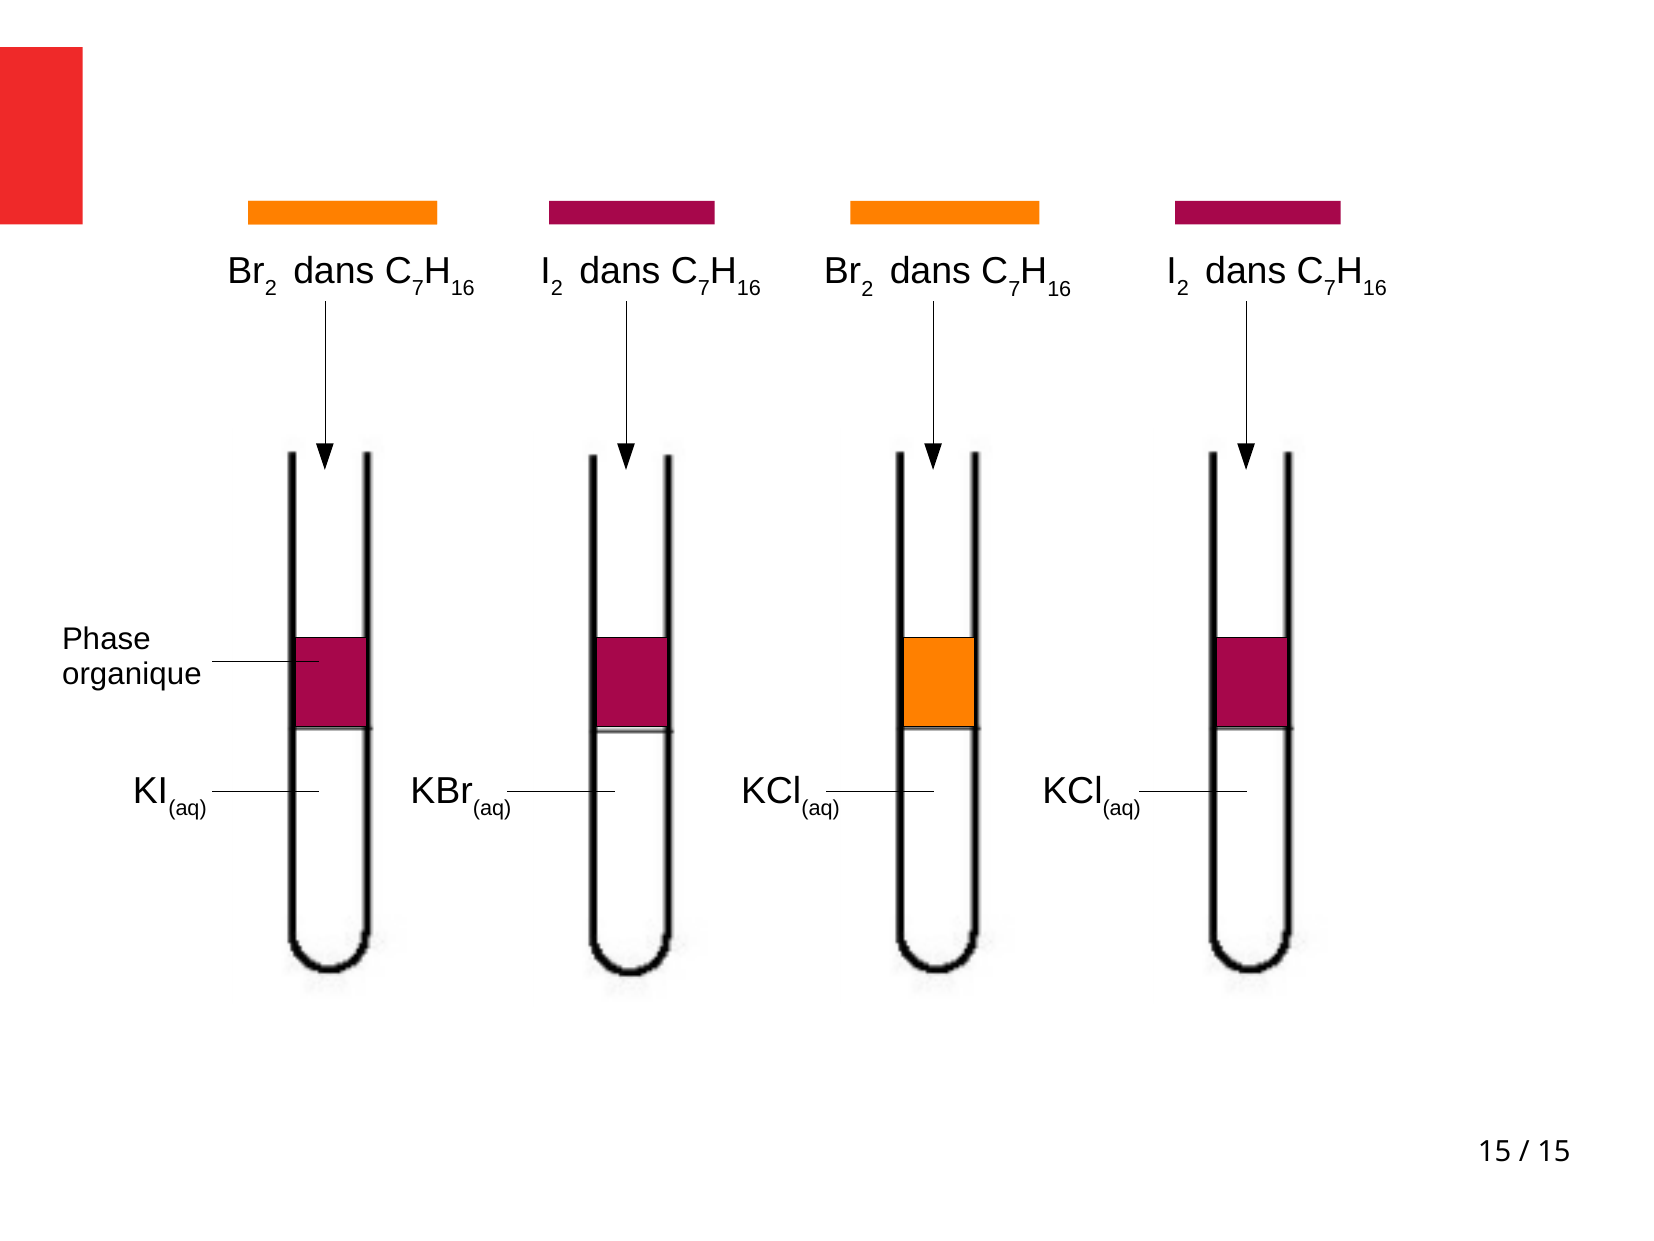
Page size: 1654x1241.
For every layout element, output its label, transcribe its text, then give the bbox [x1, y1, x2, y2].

text_box KCl(aq) [1027, 761, 1158, 828]
text_box KBr(aq) [395, 761, 556, 879]
text_box [295, 637, 367, 727]
picture [231, 428, 426, 1004]
text_box [1175, 200, 1341, 225]
text_box KCl(aq) [726, 761, 857, 828]
text_box KI(aq) [118, 761, 249, 828]
picture [1152, 428, 1347, 1005]
text_box I2 dans C7H16 [1151, 242, 1424, 337]
text_box [1216, 637, 1288, 727]
text_box I2 dans C7H16 [525, 242, 798, 337]
text_box [248, 200, 438, 225]
text_box Phase organique [47, 614, 232, 734]
picture [532, 431, 727, 1007]
text_box Br2 dans C7H16 [809, 242, 1099, 359]
text_box [549, 200, 715, 225]
picture [839, 428, 1034, 1004]
text_box [850, 200, 1040, 225]
text_box [596, 637, 668, 727]
text_box [903, 637, 975, 727]
text_box Br2 dans C7H16 [212, 242, 502, 359]
